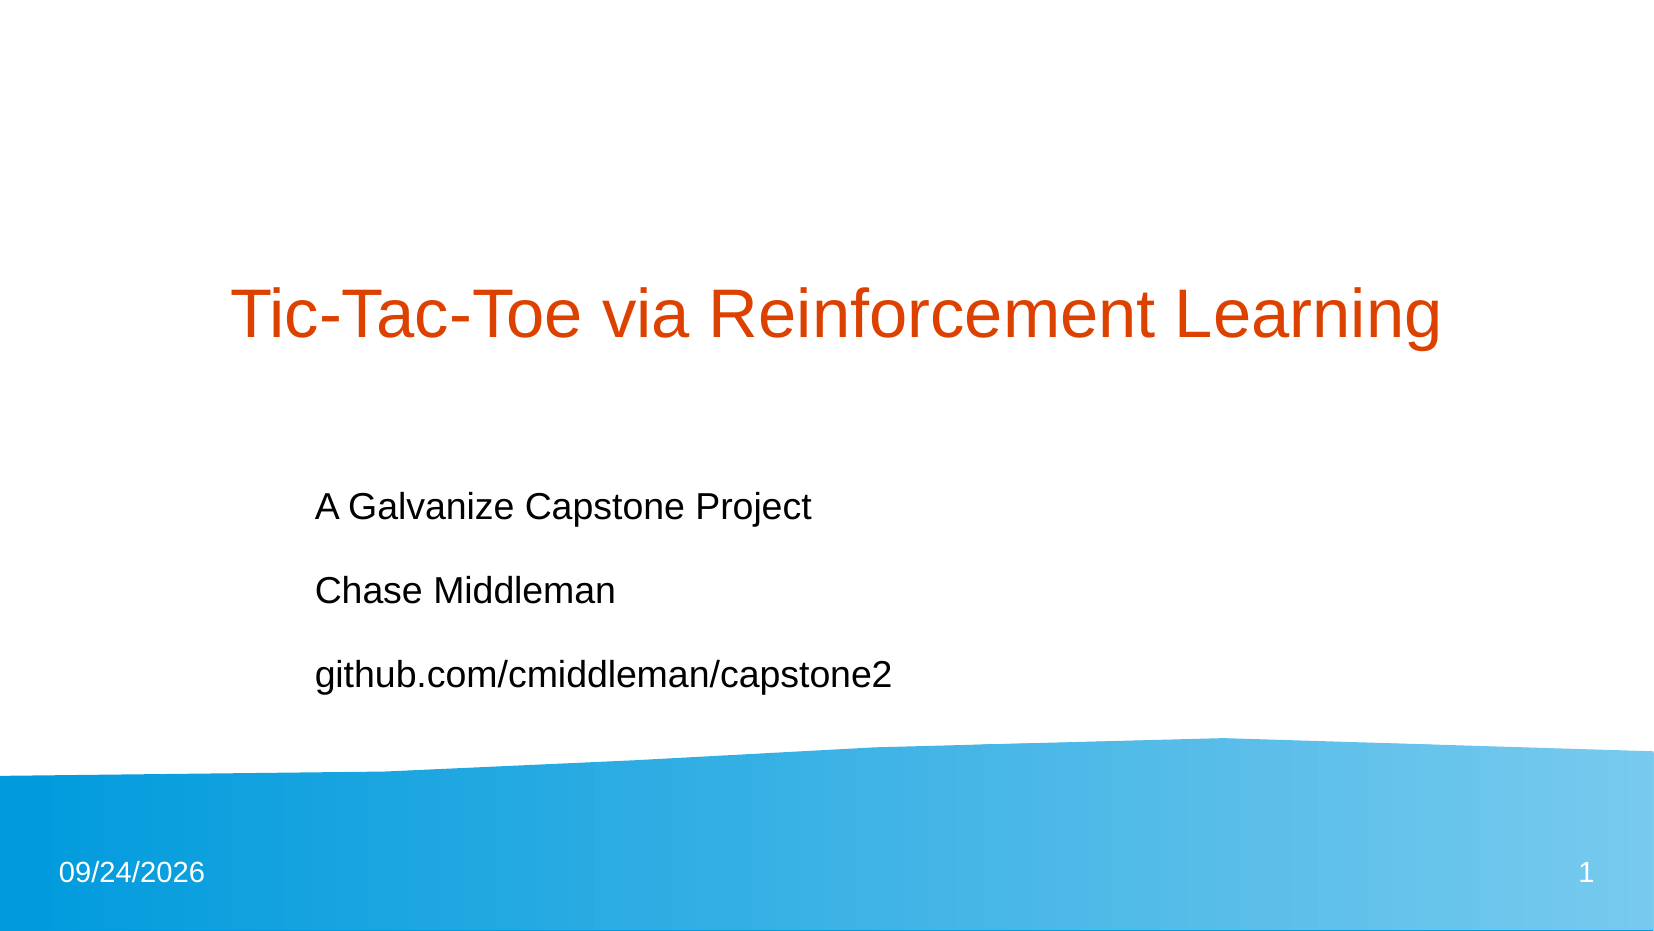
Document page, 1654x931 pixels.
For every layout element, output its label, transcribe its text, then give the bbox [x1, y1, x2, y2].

title Tic-Tac-Toe via Reinforcement Learning [98, 225, 1576, 403]
text_box A Galvanize Capstone Project Chase Middleman github.com/cmiddleman/capstone2 [300, 478, 908, 704]
